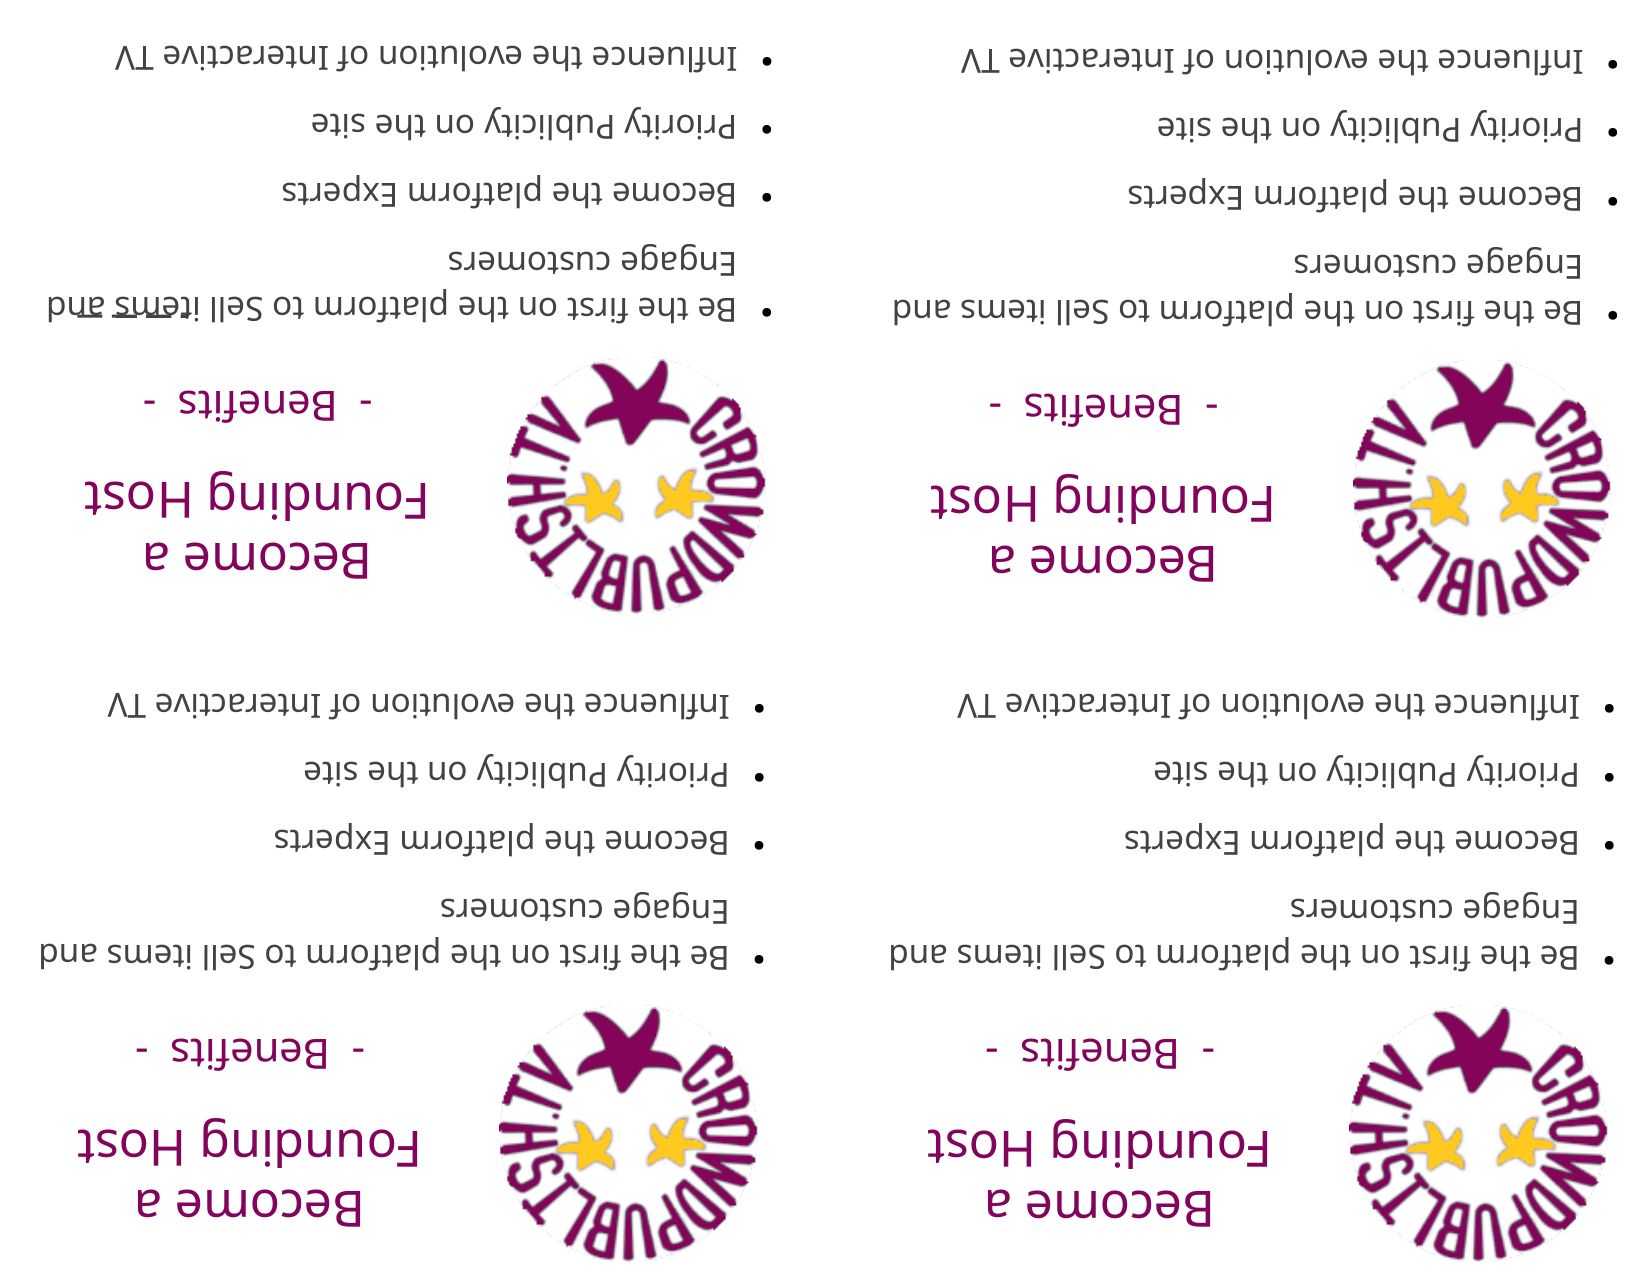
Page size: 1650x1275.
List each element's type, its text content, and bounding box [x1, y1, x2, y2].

title Become a Founding Host - Benefits - [26, 1015, 474, 1248]
title Become a Founding Host - Benefits - [34, 368, 481, 601]
list Be the first on the platform to Sell items and Engage customers Become the platform Experts Priority Publicity on the site Influence the evolution of Interactive TV [0, 23, 789, 353]
picture [1349, 1004, 1609, 1263]
title Become a Founding Host - Benefits - [876, 1016, 1324, 1249]
picture [507, 356, 767, 615]
list Be the first on the platform to Sell items and Engage customers Become the platform Experts Priority Publicity on the site Influence the evolution of Interactive TV [0, 671, 781, 1001]
picture [499, 1004, 759, 1263]
picture [1353, 359, 1612, 619]
list Be the first on the platform to Sell items and Engage customers Become the platform Experts Priority Publicity on the site Influence the evolution of Interactive TV [840, 26, 1634, 357]
title Become a Founding Host - Benefits - [879, 371, 1327, 604]
list Be the first on the platform to Sell items and Engage customers Become the platform Experts Priority Publicity on the site Influence the evolution of Interactive TV [837, 671, 1631, 1001]
